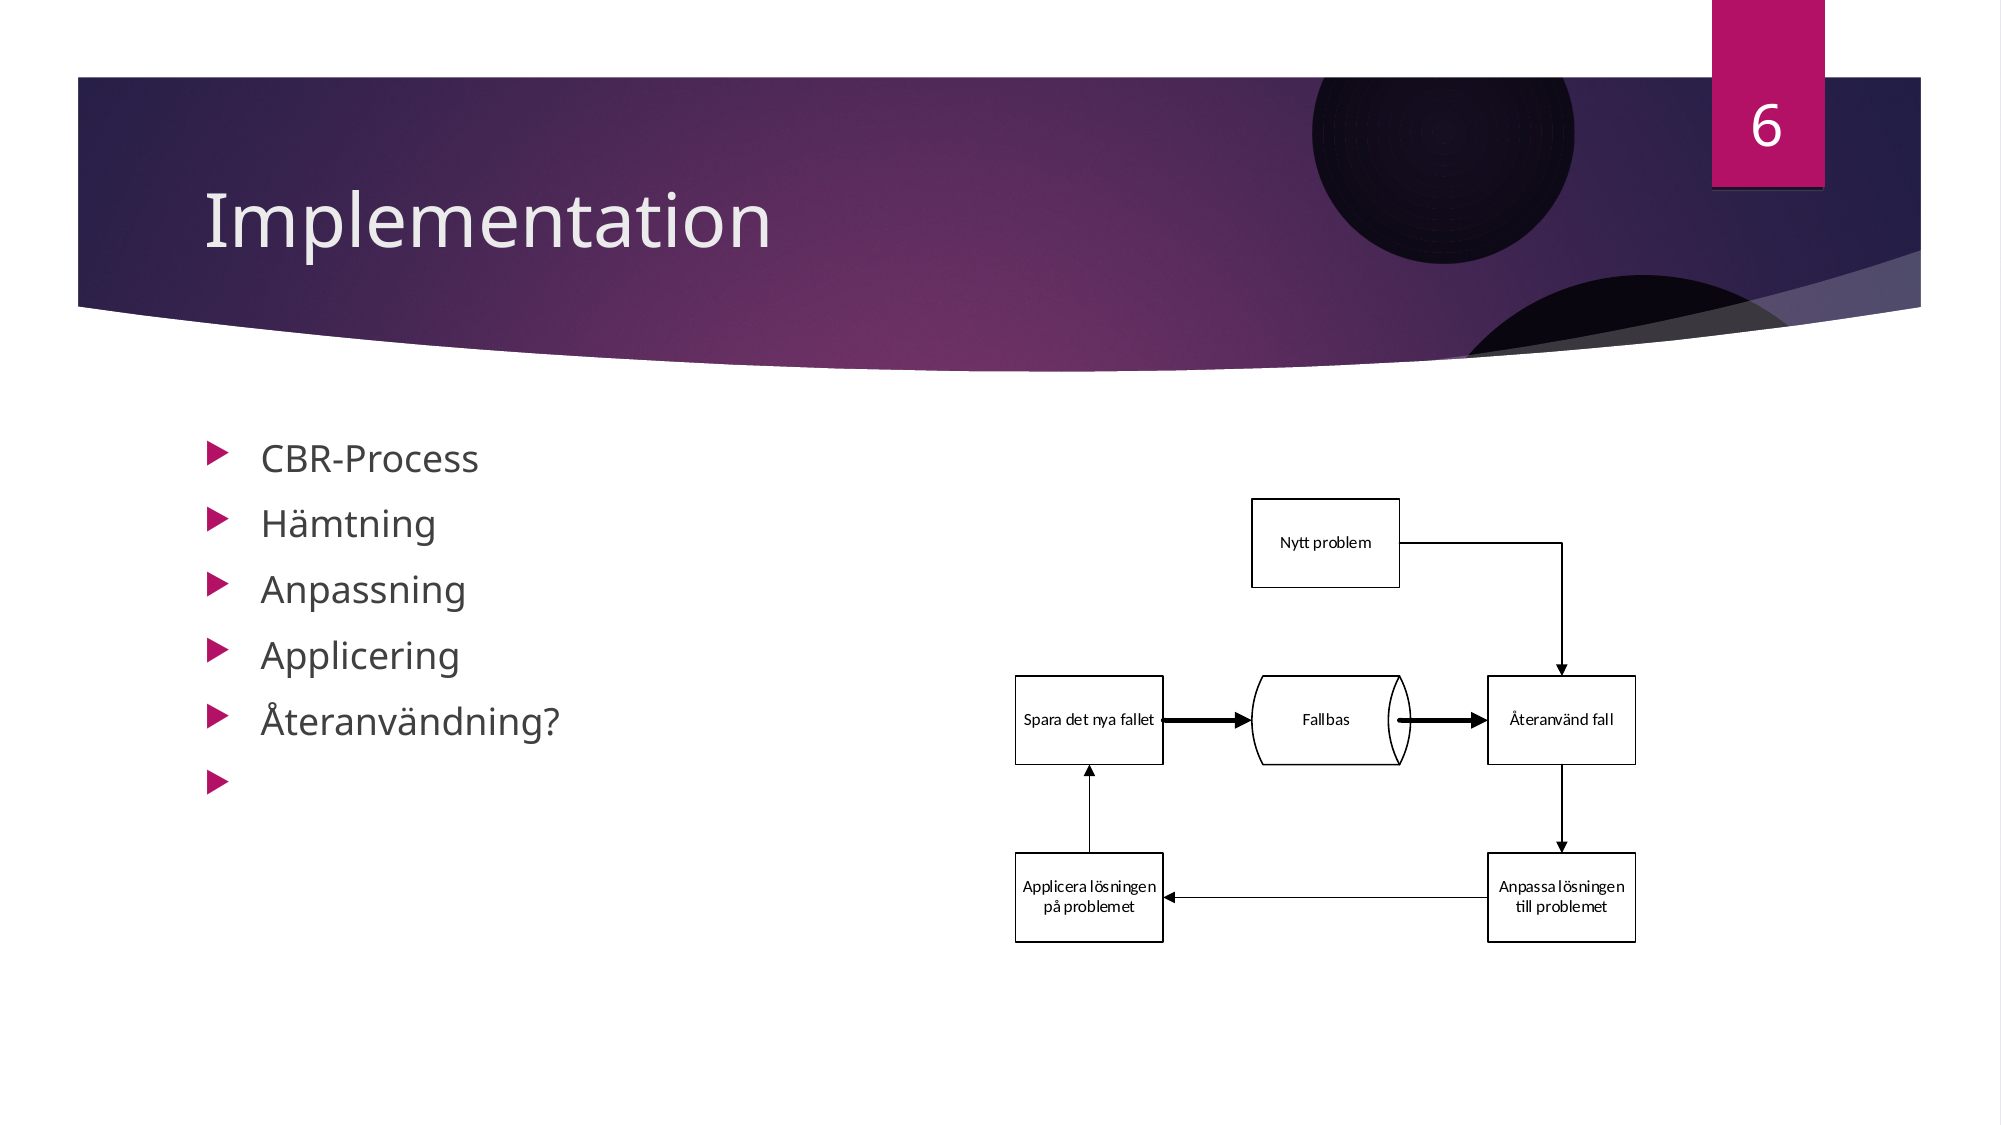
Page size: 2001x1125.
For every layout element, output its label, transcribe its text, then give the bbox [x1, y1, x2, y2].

title Implementation [189, 159, 1627, 276]
text_box [1698, 48, 1836, 175]
chart [1012, 495, 1638, 943]
list CBR-Process Hämtning Anpassning Applicering Återanvändning? [189, 427, 1638, 988]
